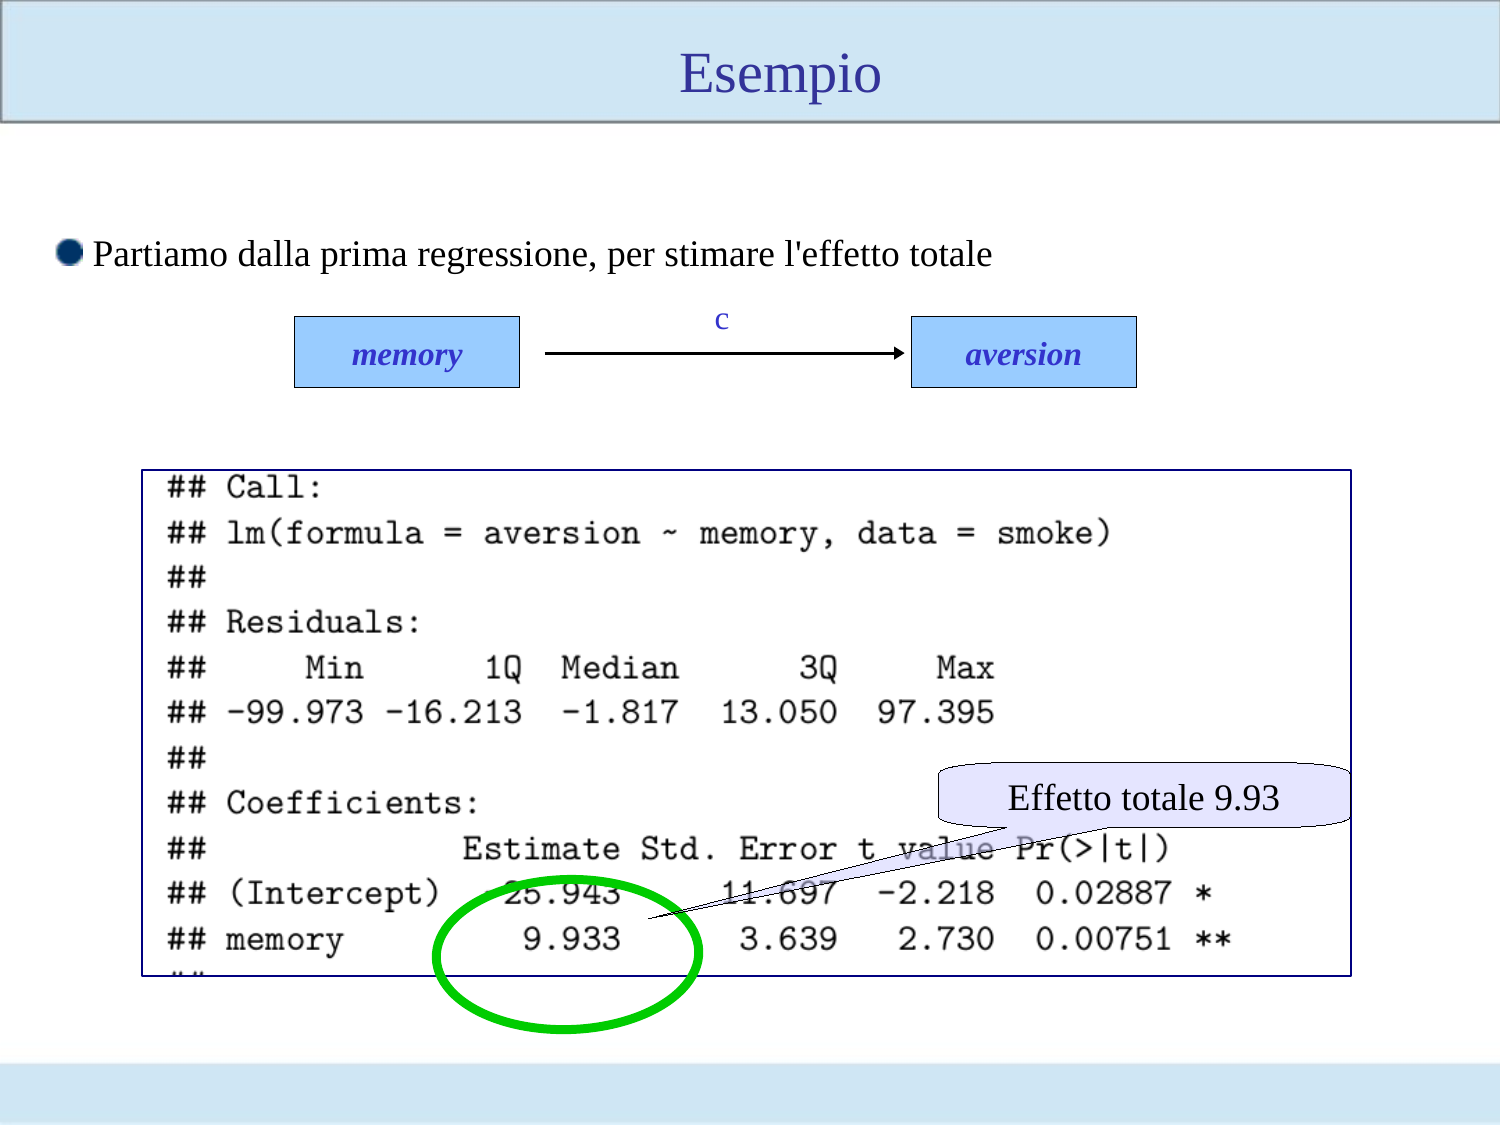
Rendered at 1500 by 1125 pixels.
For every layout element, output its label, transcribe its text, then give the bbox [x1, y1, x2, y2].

text_box Partiamo dalla prima regressione, per stimare l'effetto totale [37, 187, 1463, 283]
text_box aversion [911, 316, 1137, 388]
text_box memory [294, 316, 520, 388]
text_box Effetto totale 9.93 [648, 762, 1351, 919]
text_box c [625, 288, 819, 396]
picture [0, 0, 1500, 1125]
title Esempio [249, 21, 1313, 117]
